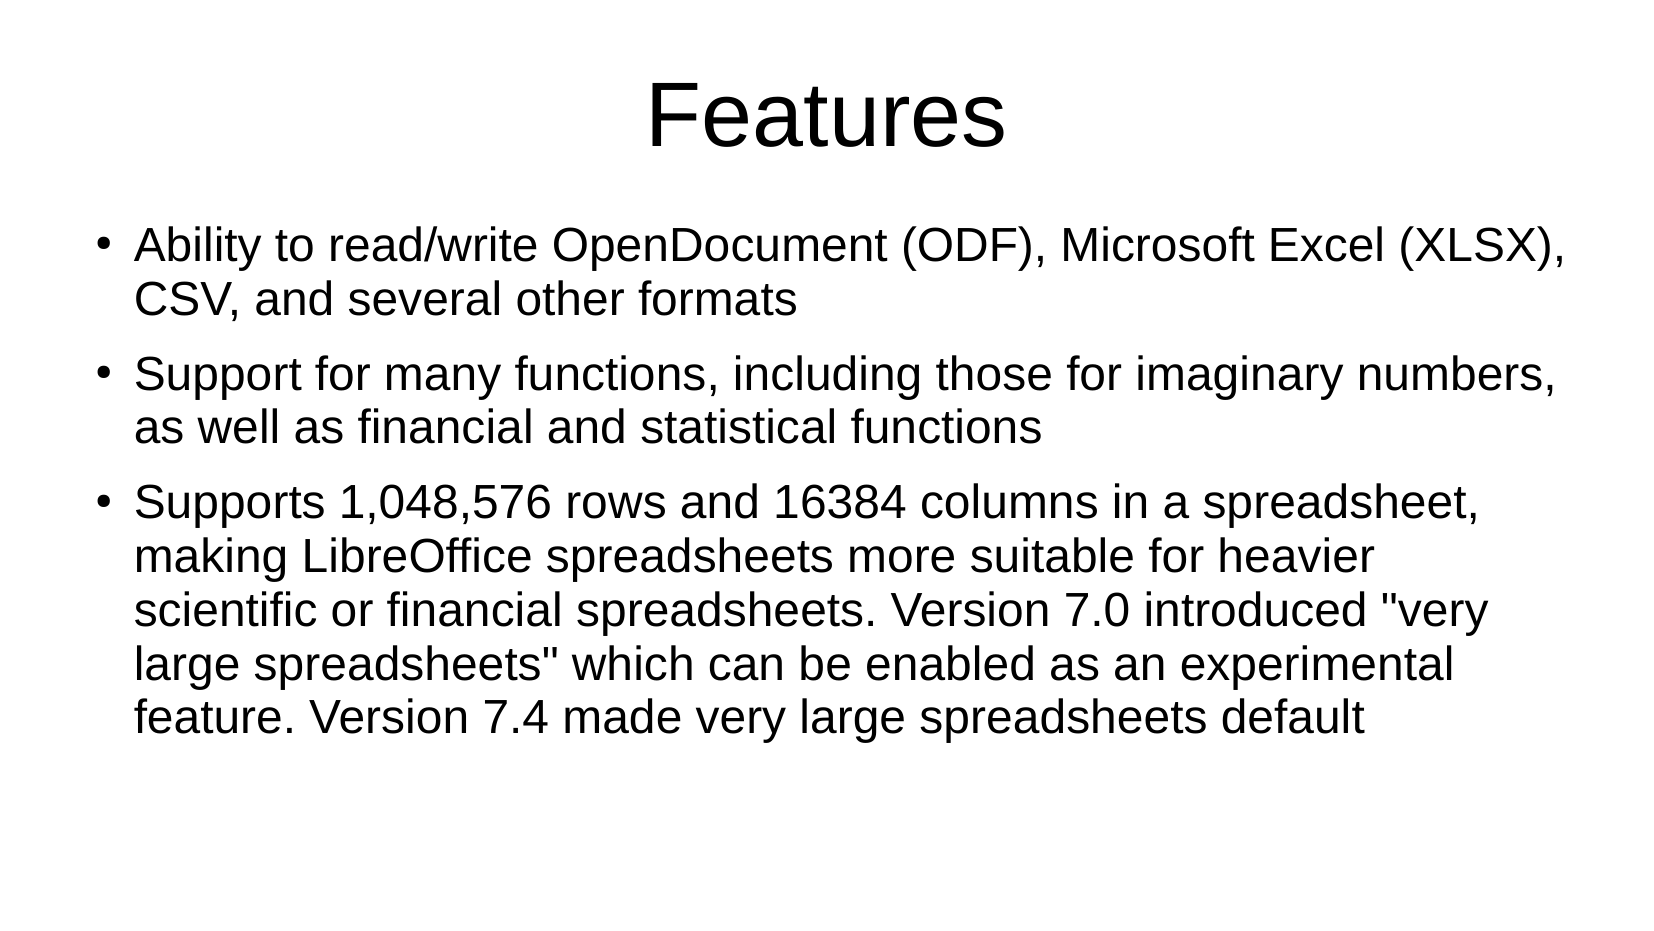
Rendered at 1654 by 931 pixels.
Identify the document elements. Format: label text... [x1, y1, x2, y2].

title Features [82, 37, 1571, 193]
list Ability to read/write OpenDocument (ODF), Microsoft Excel (XLSX), CSV, and several other formats Support for many functions, including those for imaginary numbers, as well as financial and statistical functions Supports 1,048,576 rows and 16384 columns in a spreadsheet, making LibreOffice spreadsheets more suitable for heavier scientific or financial spreadsheets. Version 7.0 introduced "very large spreadsheets" which can be enabled as an experimental feature. Version 7.4 made very large spreadsheets default [82, 217, 1571, 758]
